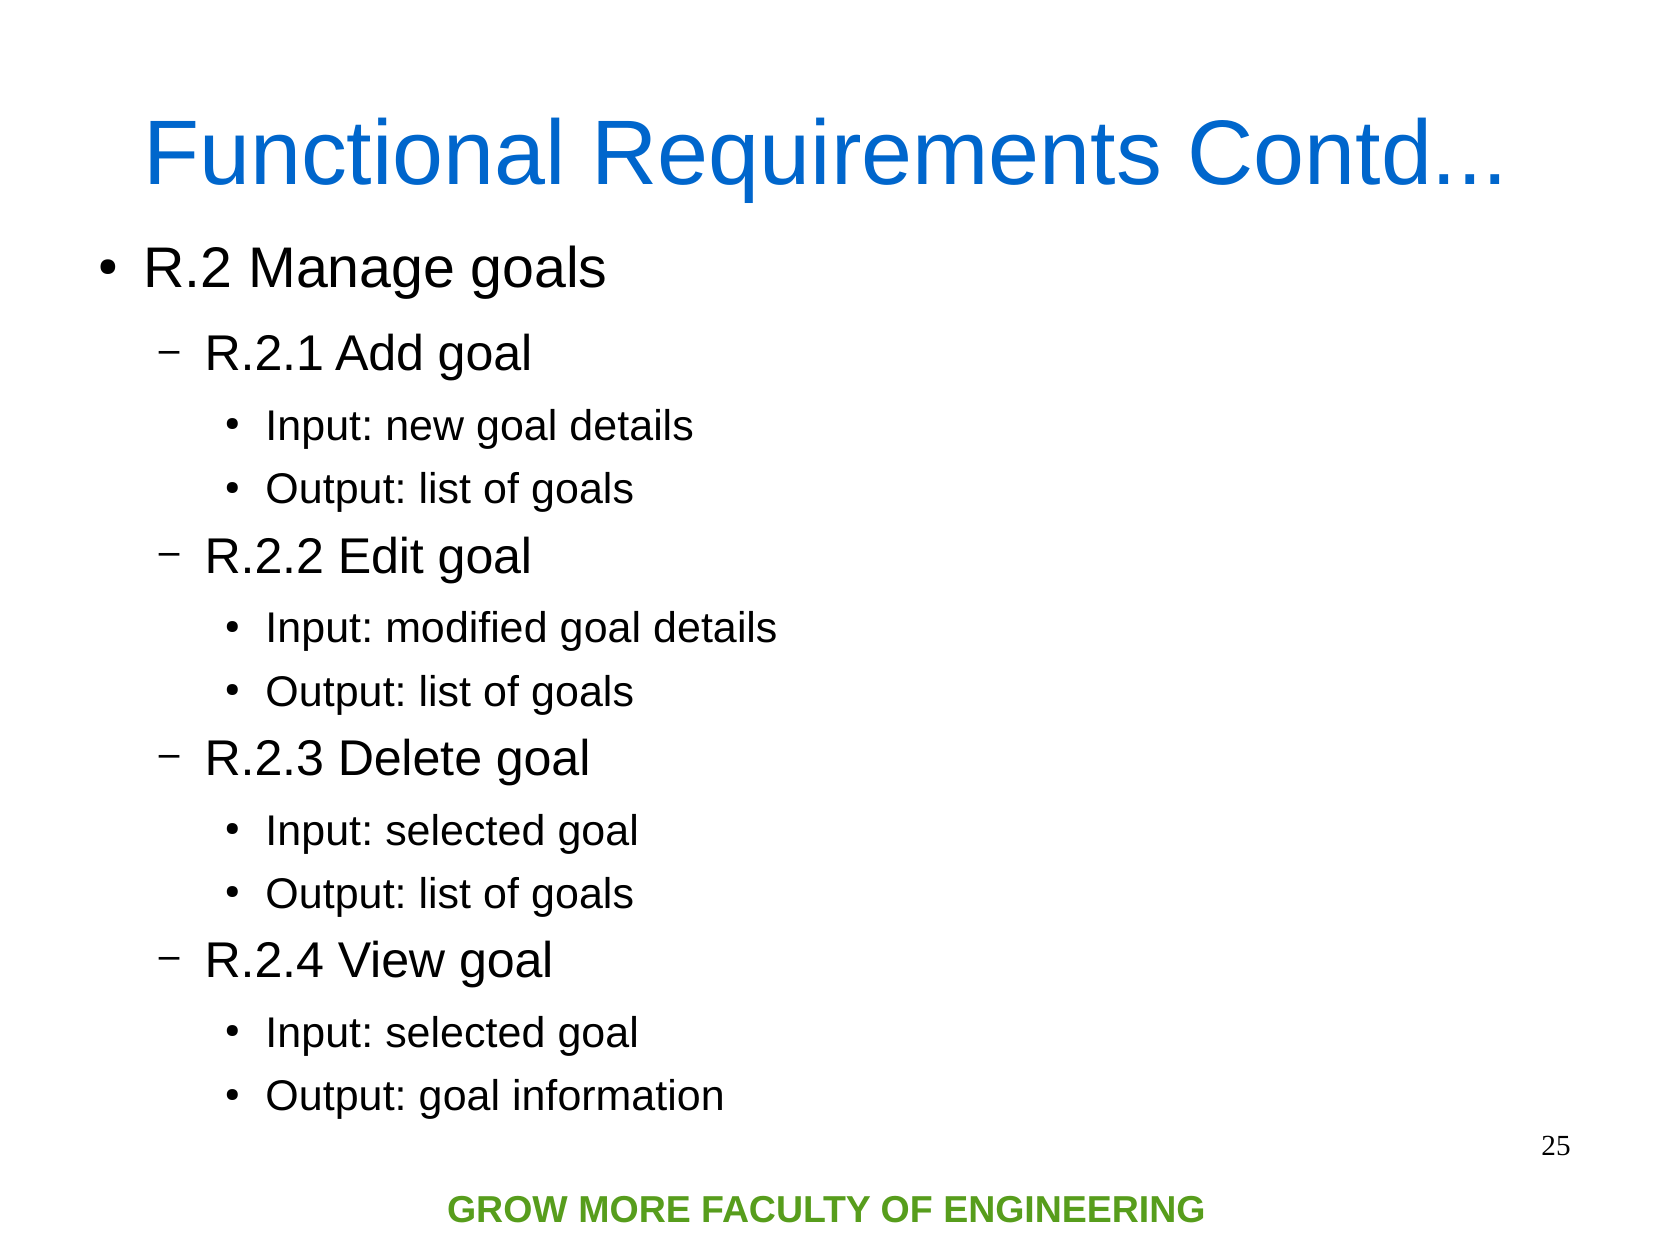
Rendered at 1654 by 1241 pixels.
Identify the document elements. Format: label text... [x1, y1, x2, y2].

title Functional Requirements Contd... [82, 49, 1571, 236]
list R.2 Manage goals R.2.1 Add goal Input: new goal details Output: list of goals R.2.2 Edit goal Input: modified goal details Output: list of goals R.2.3 Delete goal Input: selected goal Output: list of goals R.2.4 View goal Input: selected goal Output: goal information [82, 236, 1571, 1123]
